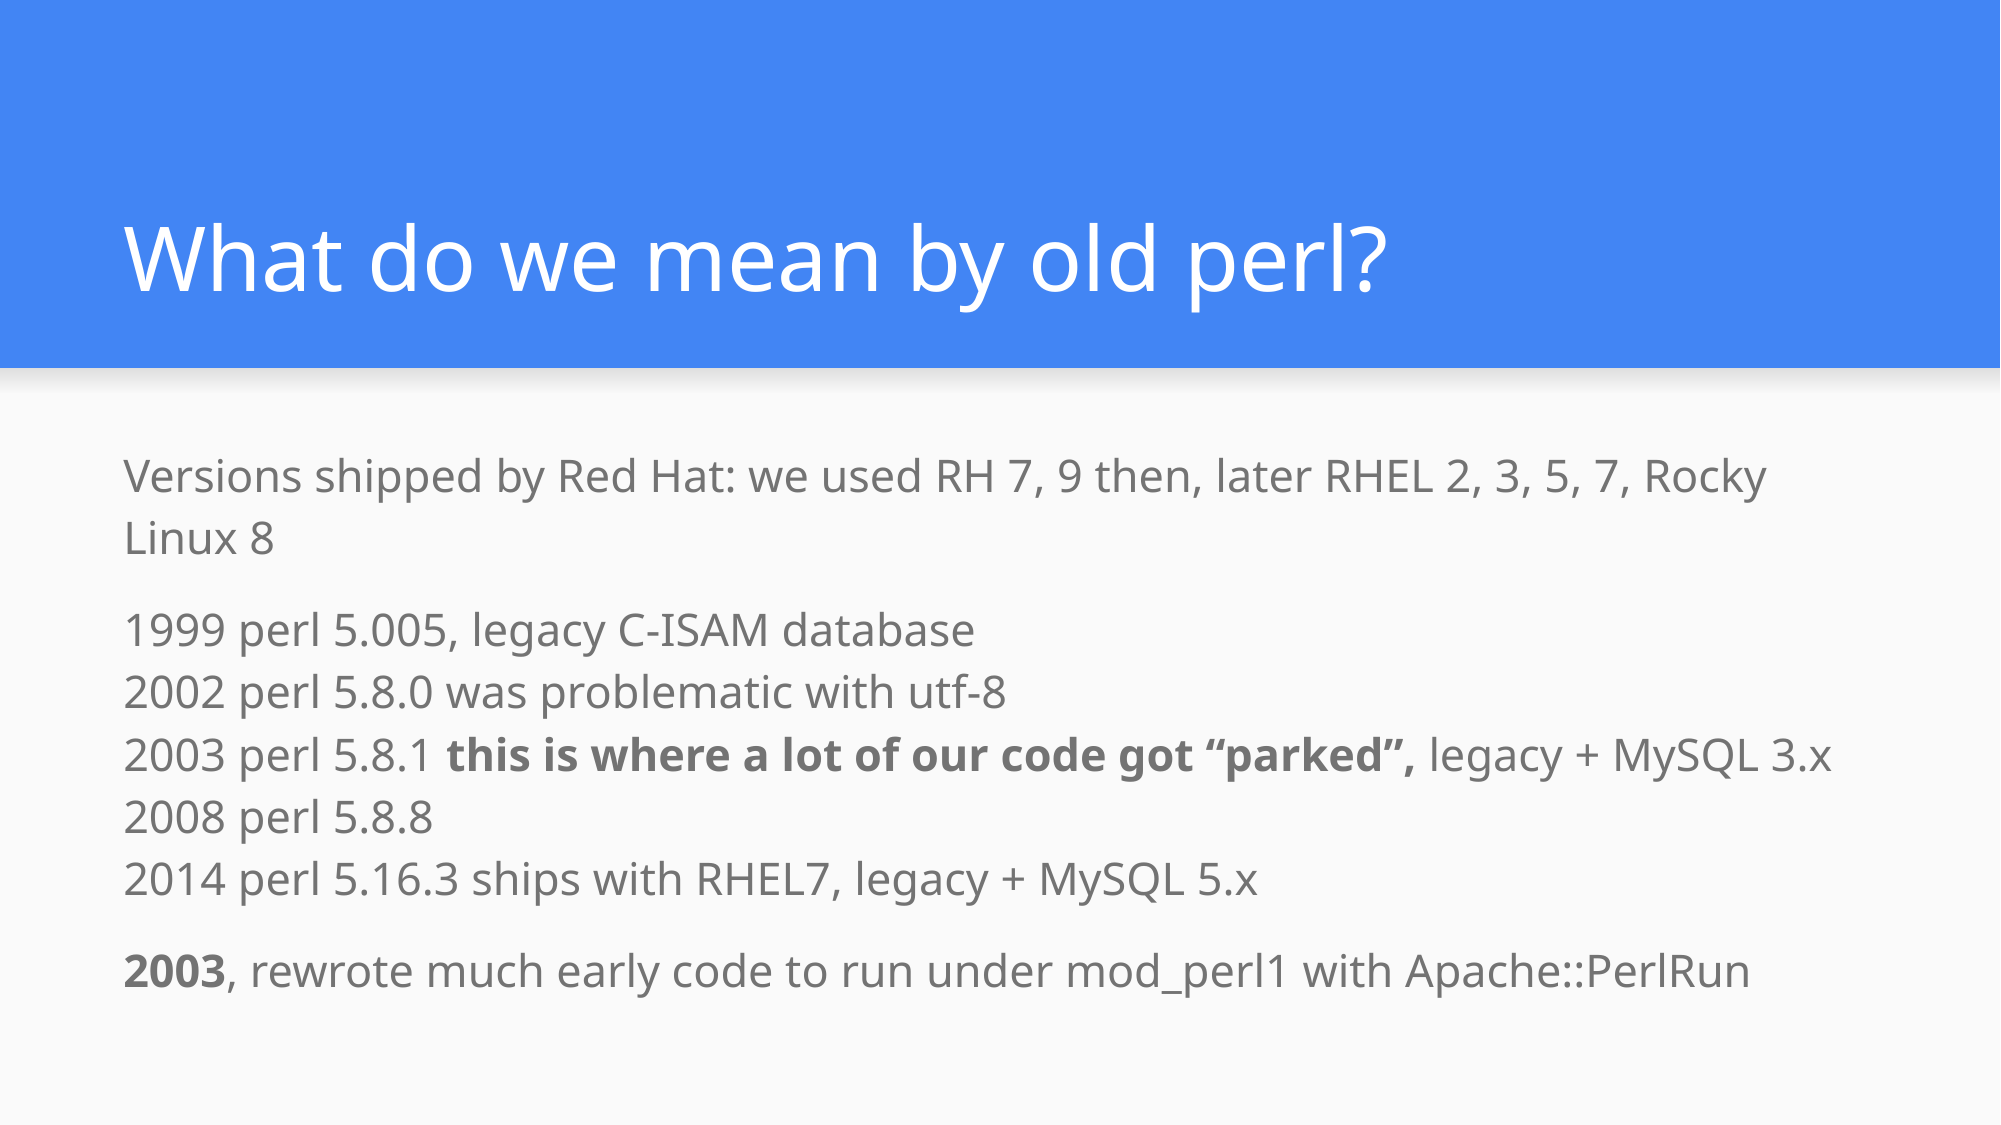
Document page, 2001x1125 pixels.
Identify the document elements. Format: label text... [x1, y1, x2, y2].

title What do we mean by old perl? [103, 161, 1902, 330]
list Versions shipped by Red Hat: we used RH 7, 9 then, later RHEL 2, 3, 5, 7, Rocky Linux 8 1999 perl 5.005, legacy C-ISAM database 2002 perl 5.8.0 was problematic with utf-8 2003 perl 5.8.1 this is where a lot of our code got “parked”, legacy + MySQL 3.x 2008 perl 5.8.8 2014 perl 5.16.3 ships with RHEL7, legacy + MySQL 5.x 2003, rewrote much early code to run under mod_perl1 with Apache::PerlRun [103, 419, 1902, 1066]
